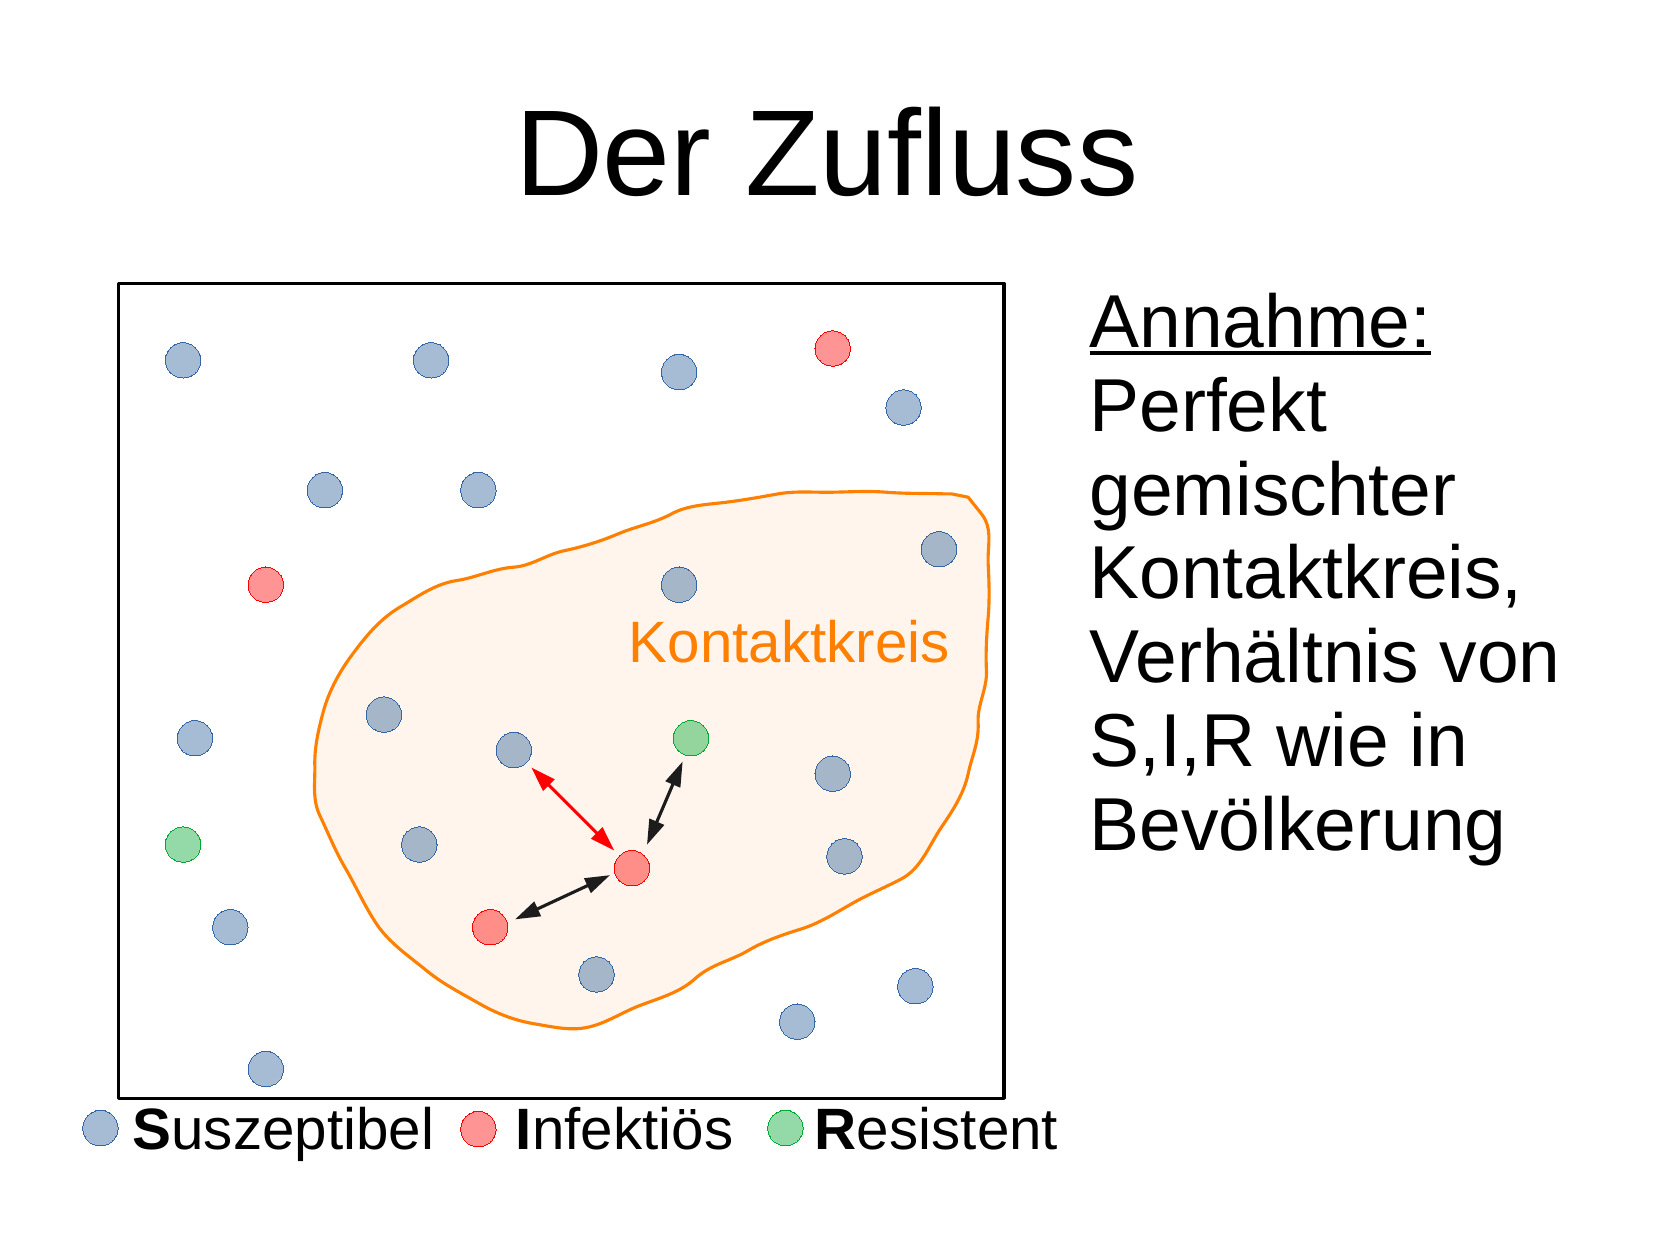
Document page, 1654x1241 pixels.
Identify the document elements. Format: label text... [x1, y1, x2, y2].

text_box Kontaktkreis [614, 602, 1004, 697]
text_box [82, 1110, 117, 1146]
text_box Annahme: Perfekt gemischter Kontaktkreis, Verhältnis von S,I,R wie in Bevölkerung [1074, 271, 1607, 875]
text_box Suszeptibel Infektiös Resistent [117, 1089, 1288, 1170]
text_box [118, 283, 1004, 1089]
title Der Zufluss [82, 49, 1571, 257]
